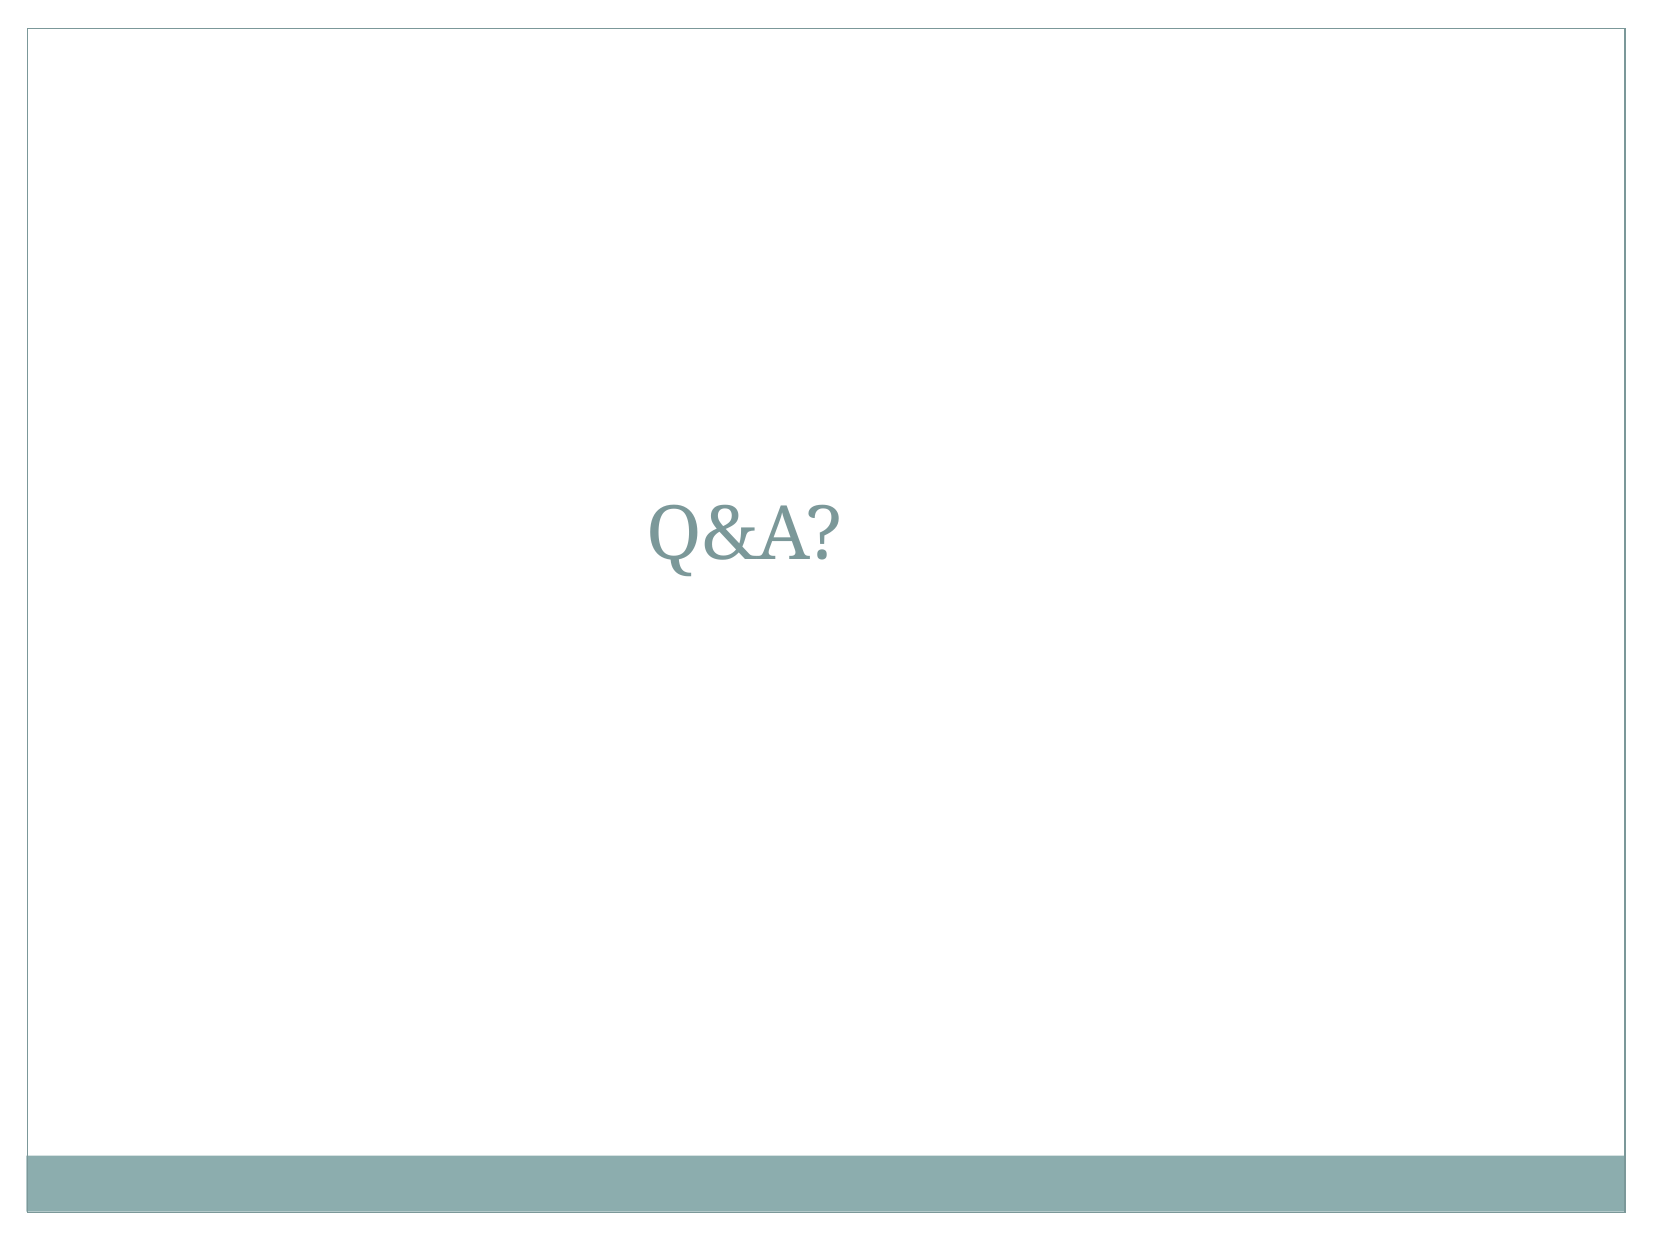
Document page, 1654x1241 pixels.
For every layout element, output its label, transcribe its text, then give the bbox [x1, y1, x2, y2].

subtitle Q&A? [0, 161, 1489, 898]
